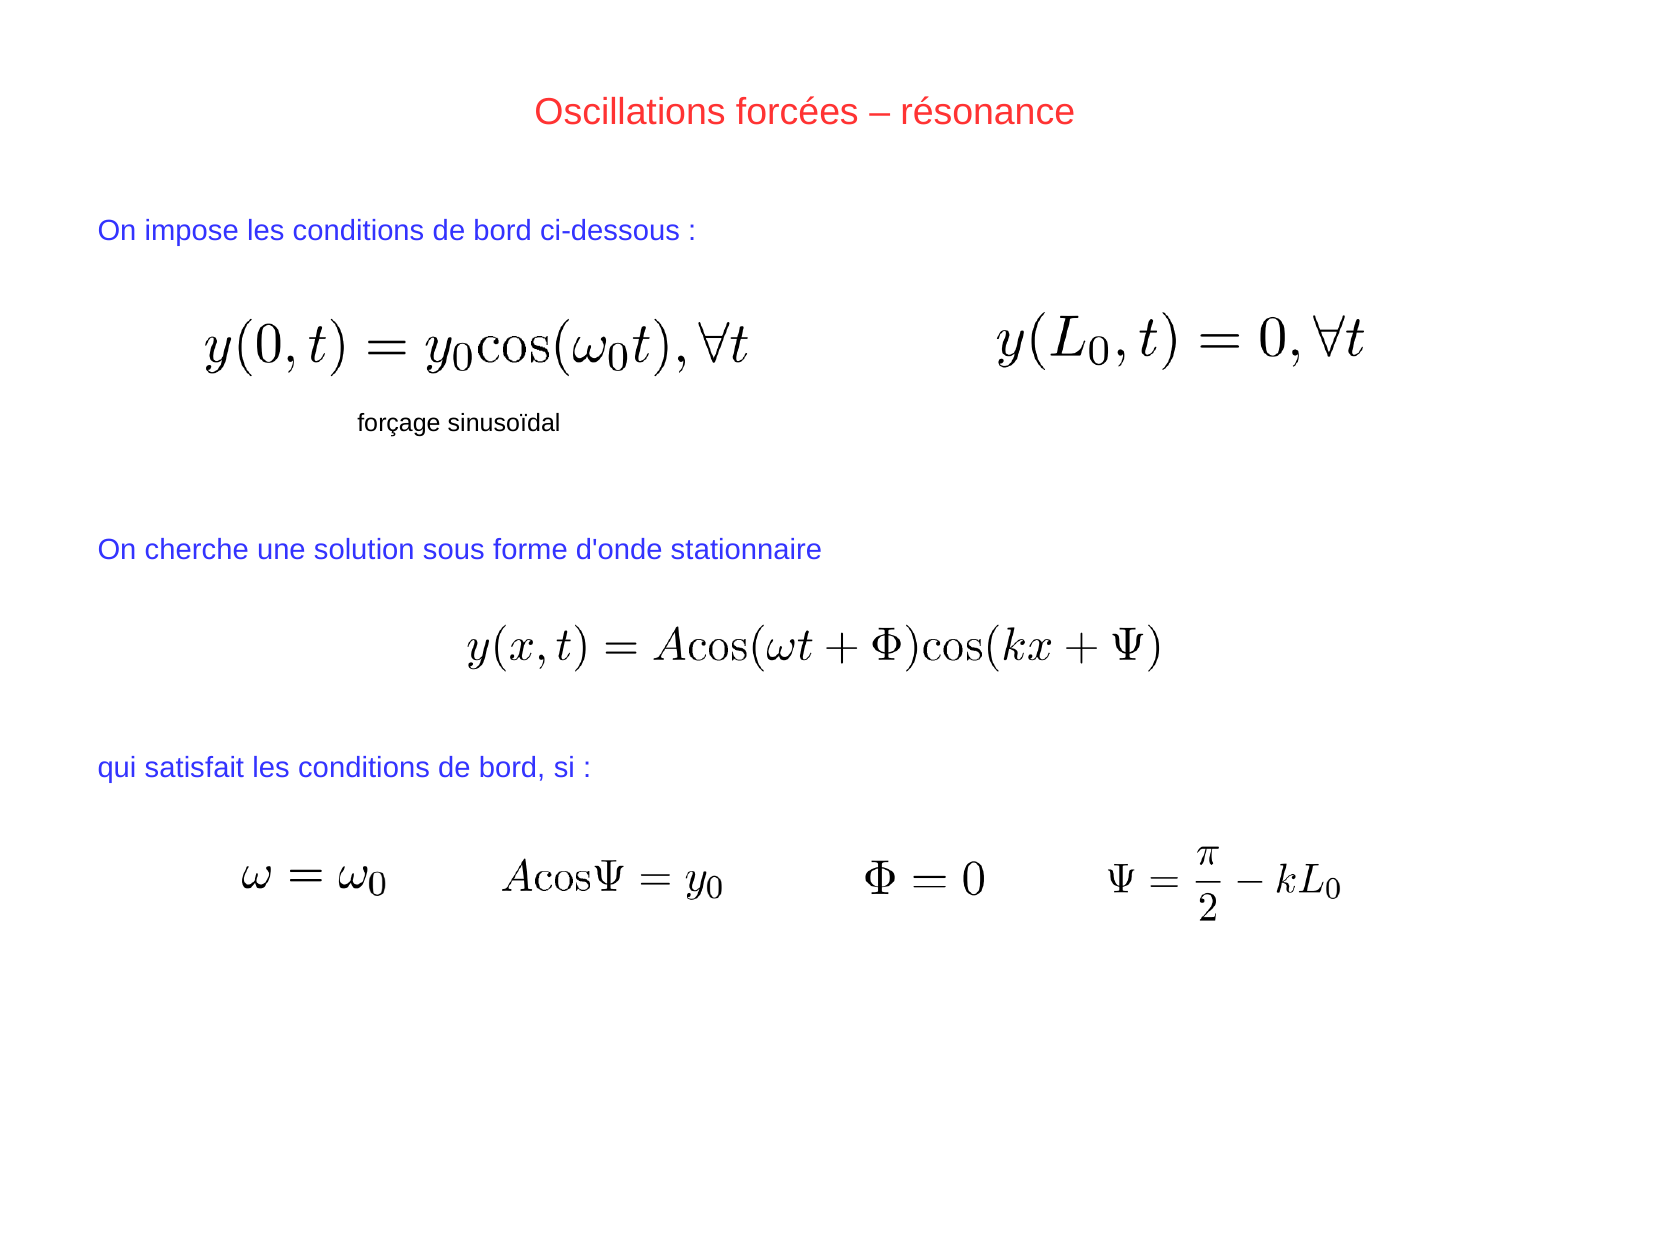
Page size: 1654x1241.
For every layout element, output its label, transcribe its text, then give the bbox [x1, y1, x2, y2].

picture [183, 835, 432, 920]
picture [454, 607, 1176, 685]
text_box Oscillations forcées – résonance [519, 82, 1134, 142]
text_box qui satisfait les conditions de bord, si : [82, 744, 863, 792]
picture [1080, 820, 1359, 936]
picture [177, 302, 768, 390]
picture [968, 289, 1400, 389]
picture [478, 832, 762, 918]
picture [832, 839, 1010, 918]
text_box forçage sinusoïdal [342, 401, 591, 449]
text_box On cherche une solution sous forme d'onde stationnaire [82, 525, 863, 574]
text_box On impose les conditions de bord ci-dessous : [82, 206, 863, 255]
